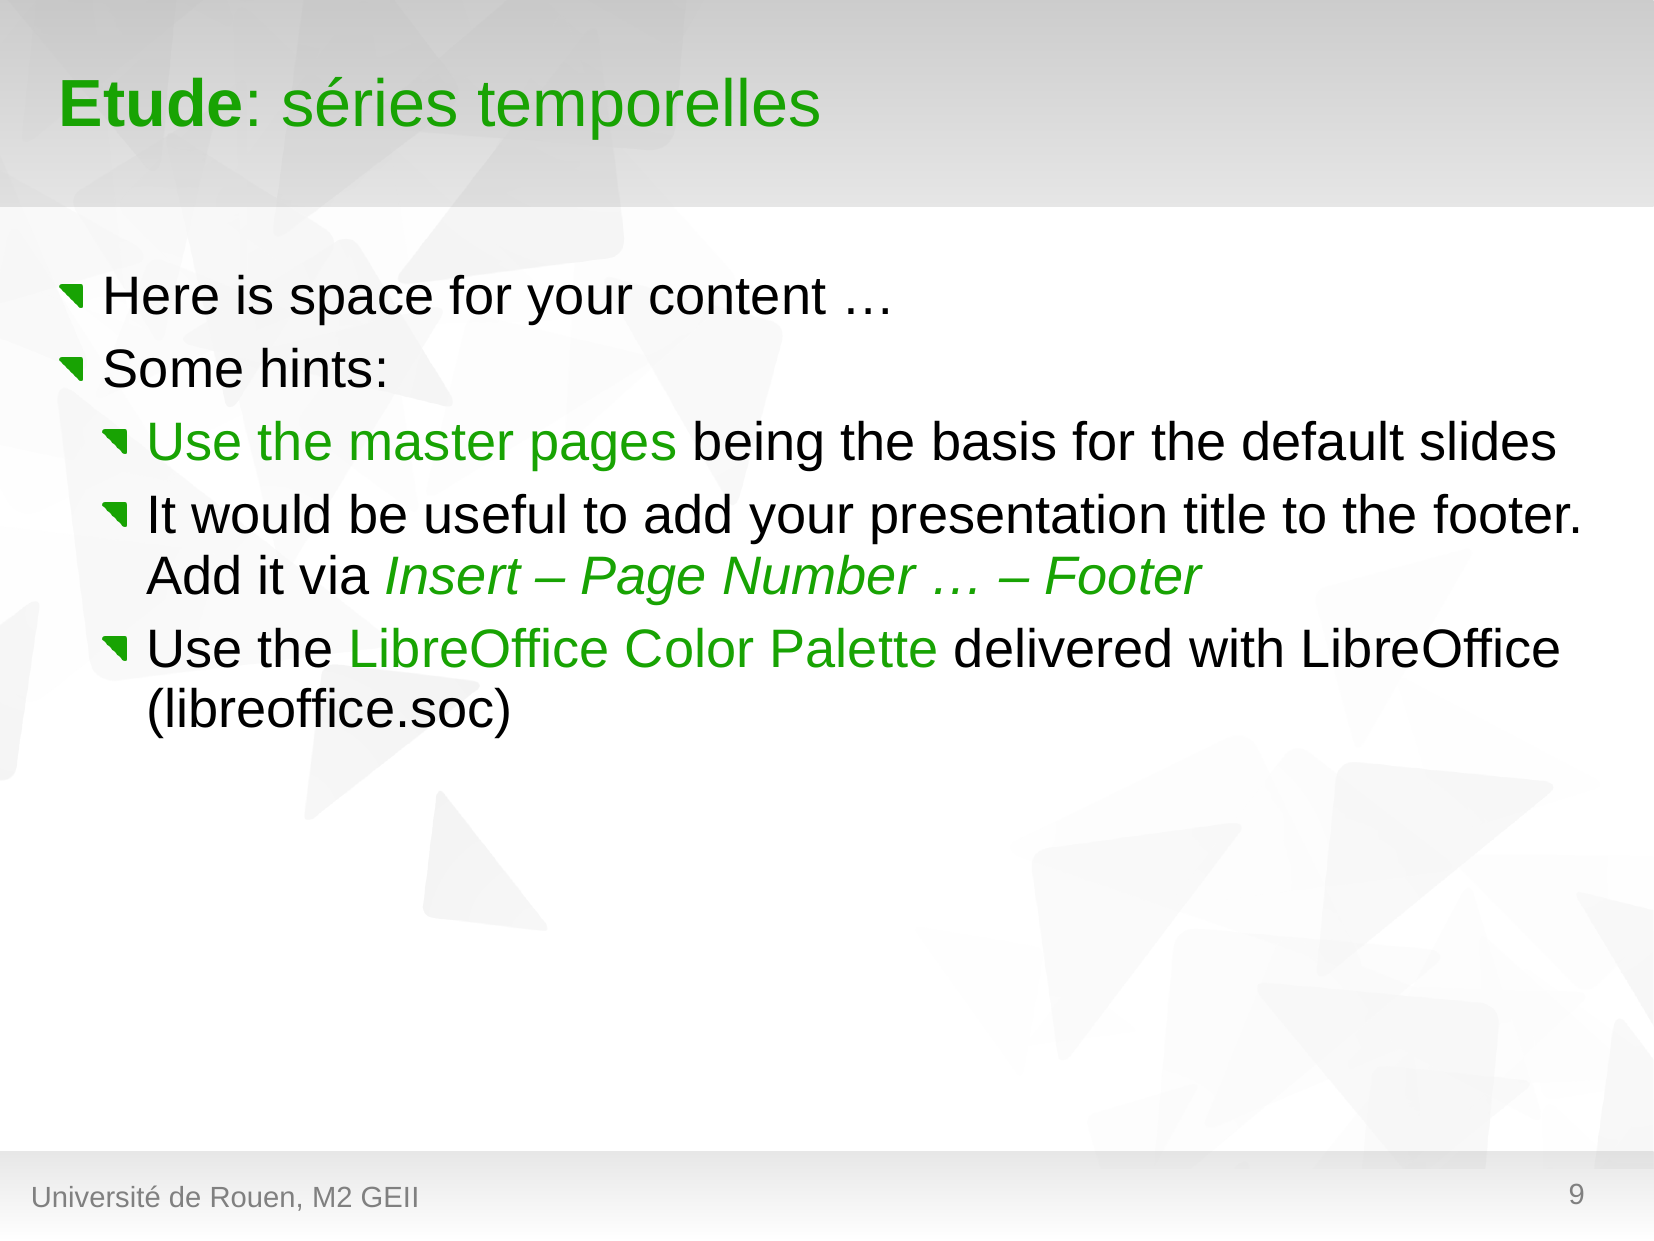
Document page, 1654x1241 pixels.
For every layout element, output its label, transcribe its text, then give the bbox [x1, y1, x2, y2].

picture [915, 548, 1654, 1169]
list Here is space for your content … Some hints: Use the master pages being the basis for the default slides It would be useful to add your presentation title to the footer. Add it via Insert – Page Number … – Footer Use the LibreOffice Color Palette delivered with LibreOffice (libreoffice.soc) [59, 265, 1595, 986]
title Etude: séries temporelles [59, 29, 1595, 178]
picture [0, 0, 783, 931]
